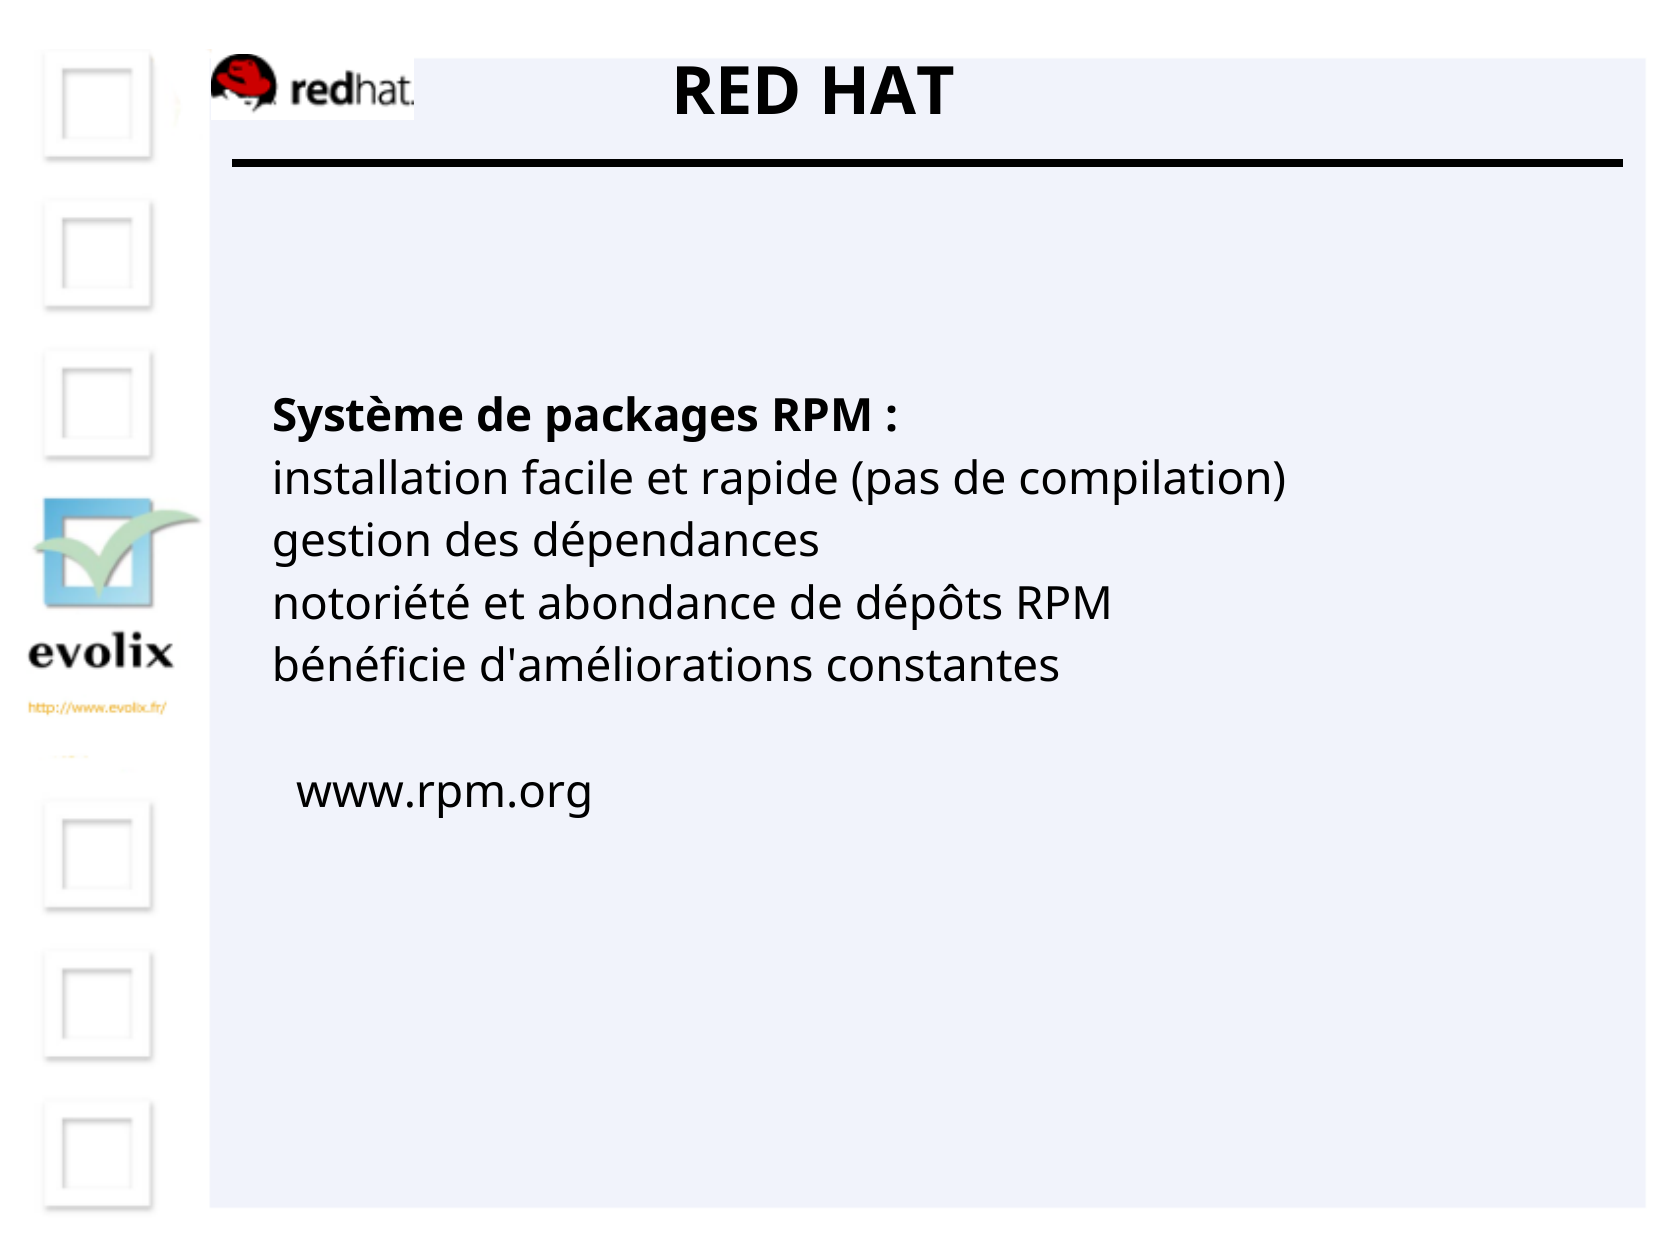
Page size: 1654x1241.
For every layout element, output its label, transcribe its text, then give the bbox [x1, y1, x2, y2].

picture [211, 54, 414, 120]
picture [0, 49, 1654, 1218]
subtitle Système de packages RPM : ­ installation facile et rapide (pas de compilation) ­ gestion des dépendances ­ notoriété et abondance de dépôts RPM ­ bénéficie d'améliorations constantes www.rpm.org [188, 240, 1544, 1089]
title RED HAT [22, 27, 1604, 151]
